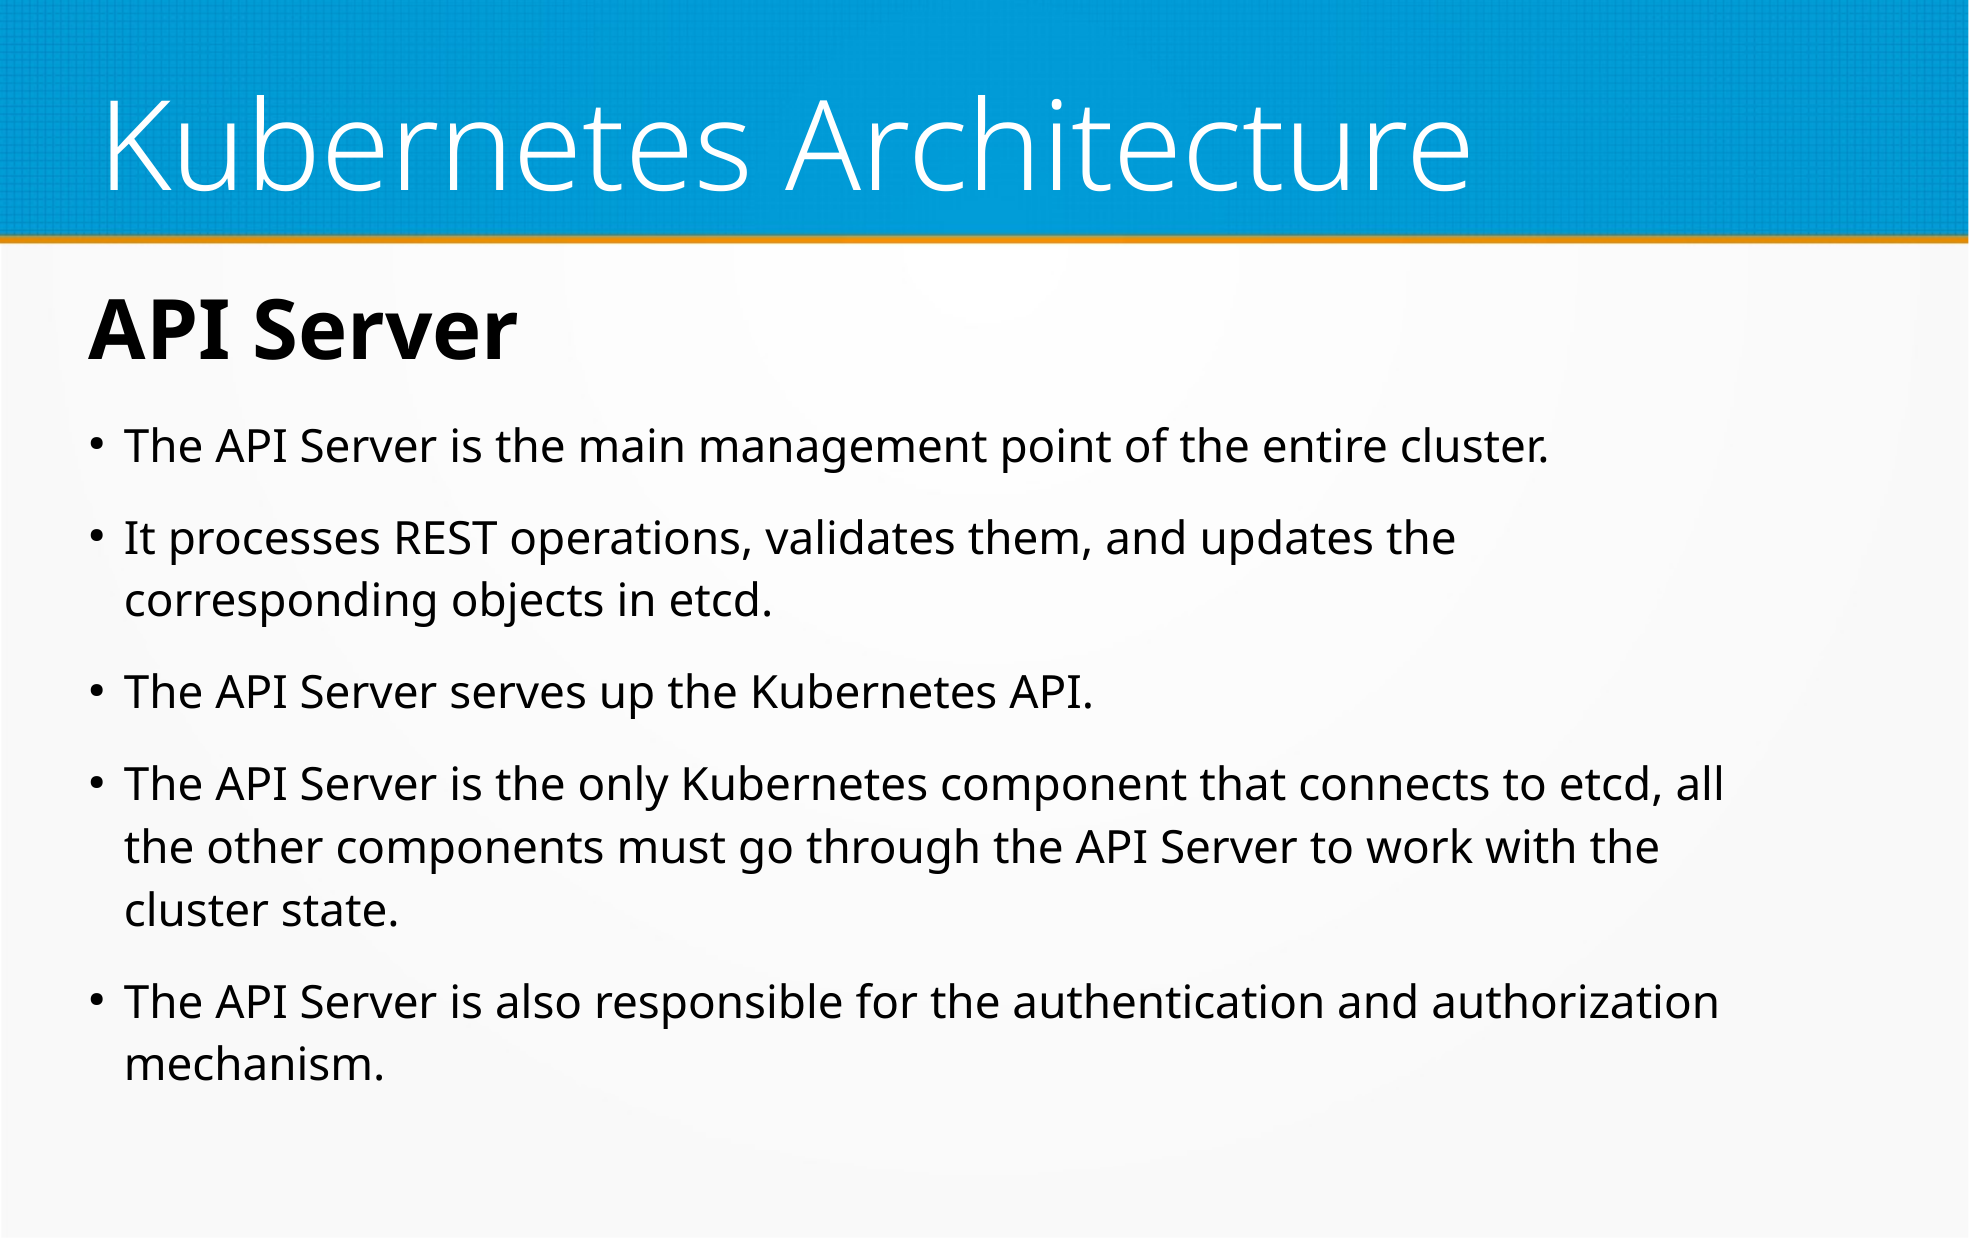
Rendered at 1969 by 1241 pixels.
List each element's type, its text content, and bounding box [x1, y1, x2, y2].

text_box API Server The API Server is the main management point of the entire cluster. It processes REST operations, validates them, and updates the corresponding objects in etcd. The API Server serves up the Kubernetes API. The API Server is the only Kubernetes component that connects to etcd, all the other components must go through the API Server to work with the cluster state. The API Server is also responsible for the authentication and authorization mechanism. [82, 322, 1772, 1134]
picture [0, 233, 1969, 1241]
title Kubernetes Architecture [98, 19, 1870, 227]
